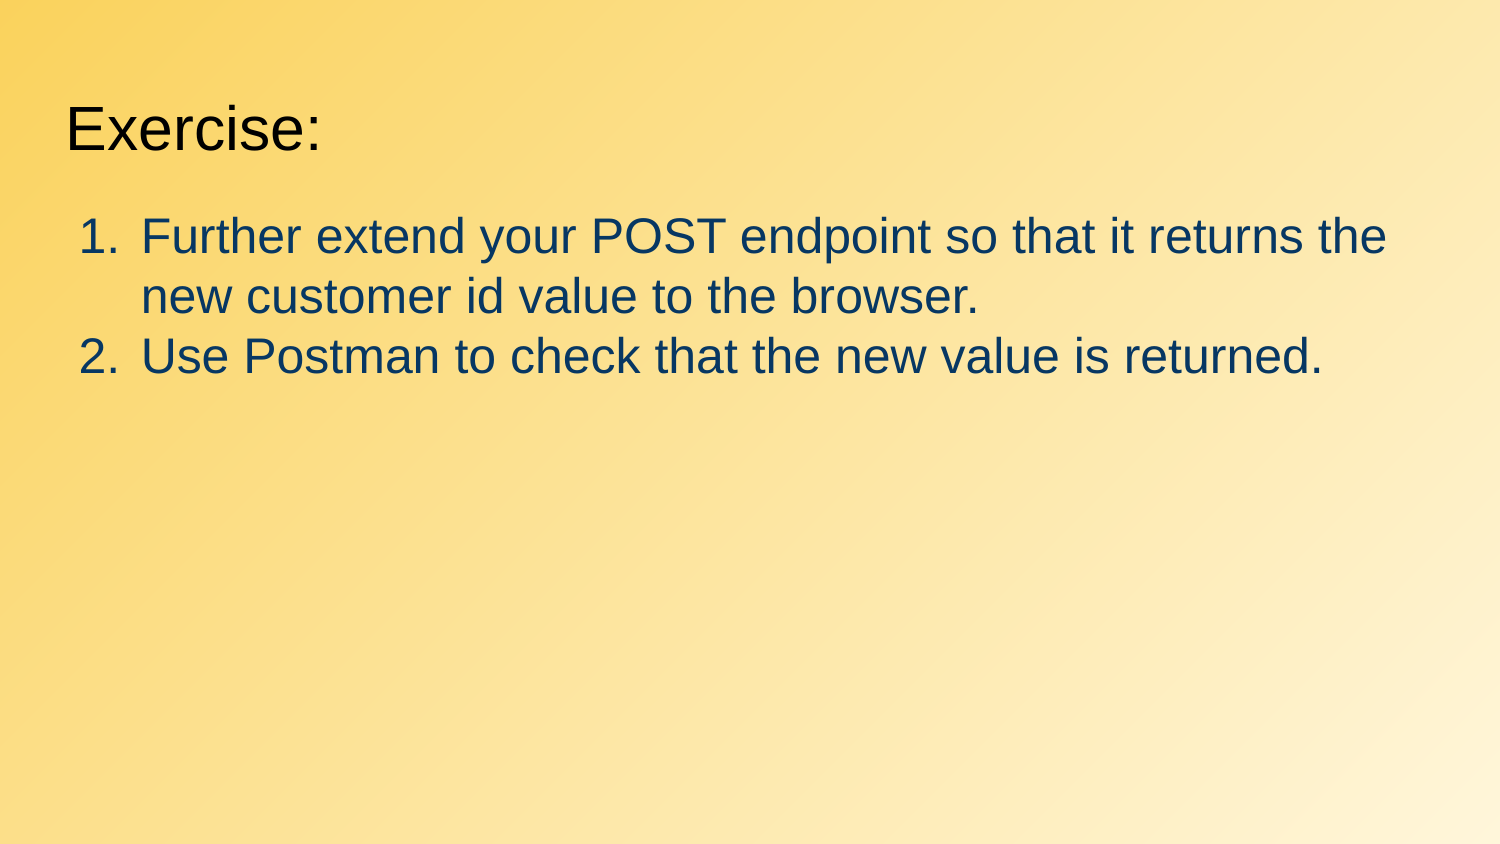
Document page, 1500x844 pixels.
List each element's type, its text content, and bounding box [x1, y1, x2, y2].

text_box Further extend your POST endpoint so that it returns the new customer id value to the browser. Use Postman to check that the new value is returned. [51, 189, 1449, 750]
text_box Exercise: [51, 72, 1449, 167]
